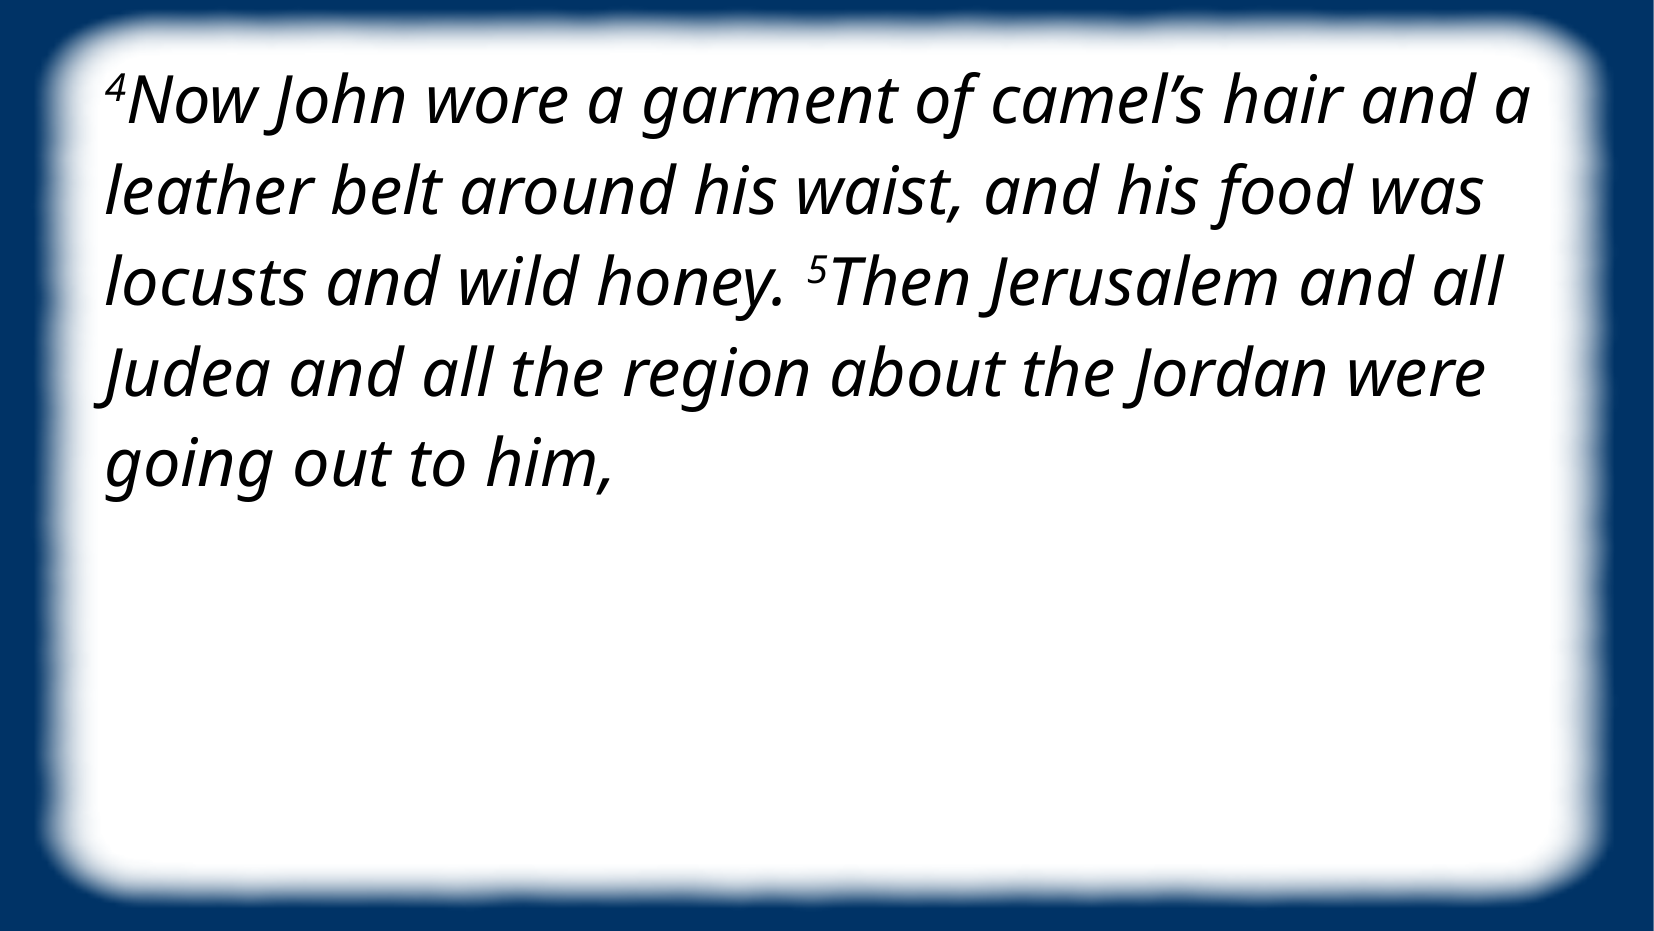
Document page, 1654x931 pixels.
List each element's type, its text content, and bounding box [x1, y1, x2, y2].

picture [0, 0, 1654, 931]
text_box 4Now John wore a garment of camel’s hair and a leather belt around his waist, and his food was locusts and wild honey. 5Then Jerusalem and all Judea and all the region about the Jordan were going out to him, [90, 45, 1561, 504]
